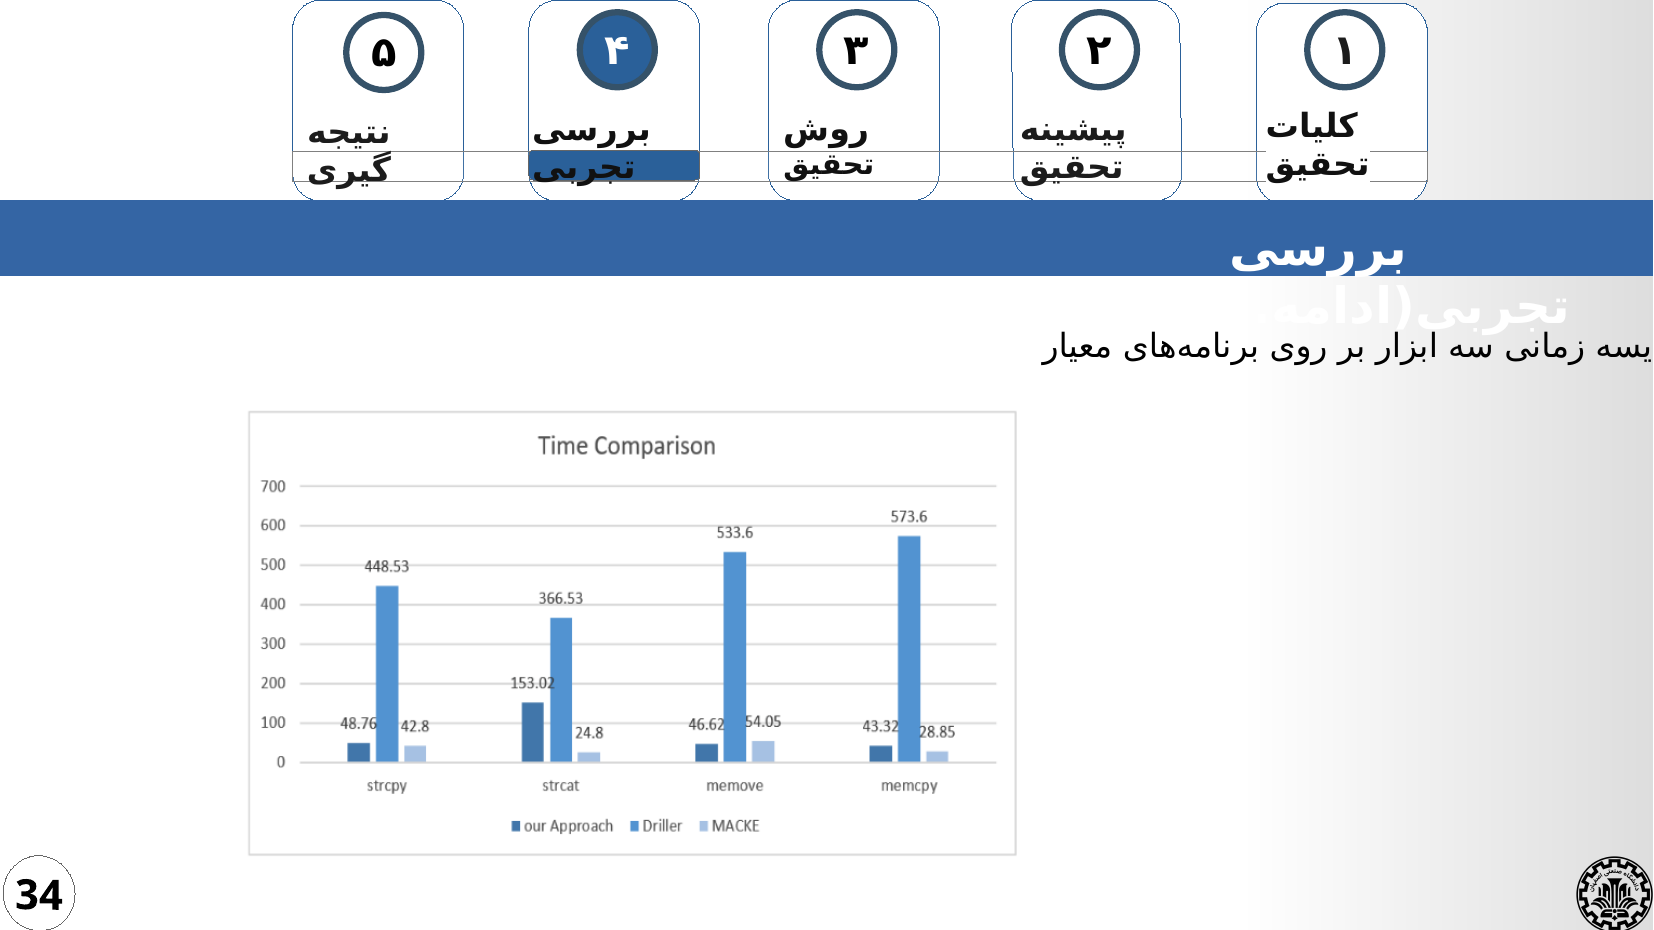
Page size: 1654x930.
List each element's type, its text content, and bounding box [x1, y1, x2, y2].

text_box ۴ [579, 12, 655, 88]
text_box پیشینه تحقیق [1005, 101, 1195, 151]
text_box ۳ [819, 12, 895, 88]
text_box ۱ [1307, 12, 1383, 88]
text_box ۲ [1061, 12, 1137, 88]
text_box مقایسه زمانی سه ابزار بر روی برنامه‌های معیار [1027, 318, 1639, 409]
picture [240, 408, 1021, 862]
text_box ۵ [346, 14, 422, 91]
text_box روش تحقیق [768, 101, 964, 151]
text_box [1256, 3, 1428, 99]
text_box [0, 148, 1653, 318]
text_box بررسی تجربی(ادامه.) [1214, 211, 1653, 327]
text_box نتیجه گیری [292, 104, 488, 154]
text_box [528, 0, 700, 101]
text_box بررسی تجربی [517, 101, 713, 151]
text_box [1011, 0, 1181, 101]
text_box 34 [3, 855, 76, 930]
picture [1575, 855, 1653, 930]
text_box [292, 0, 464, 104]
text_box کلیات تحقیق [1250, 99, 1446, 148]
text_box [768, 0, 940, 101]
